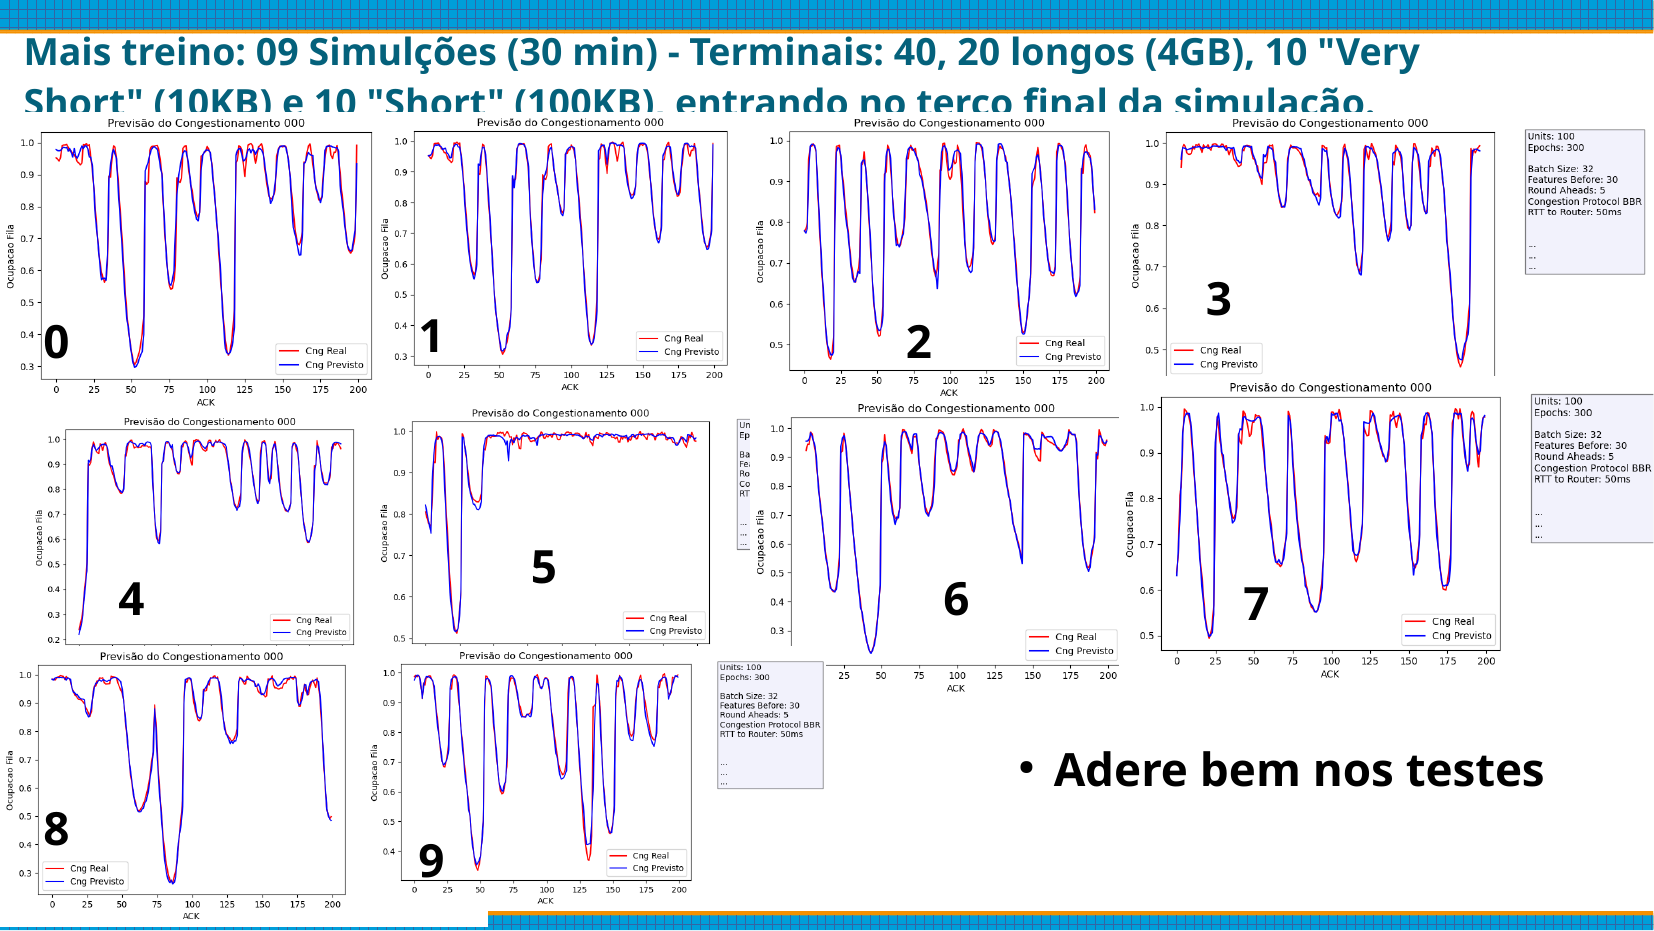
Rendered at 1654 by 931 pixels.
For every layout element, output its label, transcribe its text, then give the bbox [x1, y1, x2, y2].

text_box 3 [1200, 262, 1276, 332]
text_box Adere bem nos testes [1012, 705, 1577, 833]
text_box 5 [525, 530, 601, 601]
picture [0, 112, 1654, 926]
text_box 7 [1237, 568, 1313, 638]
title Mais treino: 09 Simulções (30 min) - Terminais: 40, 20 longos (4GB), 10 "Very Short" (10KB) e 10 "Short" (100KB), entrando no terço final da simulação. [23, 19, 1463, 112]
text_box 6 [937, 562, 1013, 632]
text_box 9 [412, 825, 488, 895]
text_box 4 [112, 562, 188, 632]
text_box 2 [900, 305, 976, 376]
text_box 8 [37, 793, 113, 863]
text_box 1 [412, 300, 488, 370]
text_box 0 [37, 305, 113, 376]
